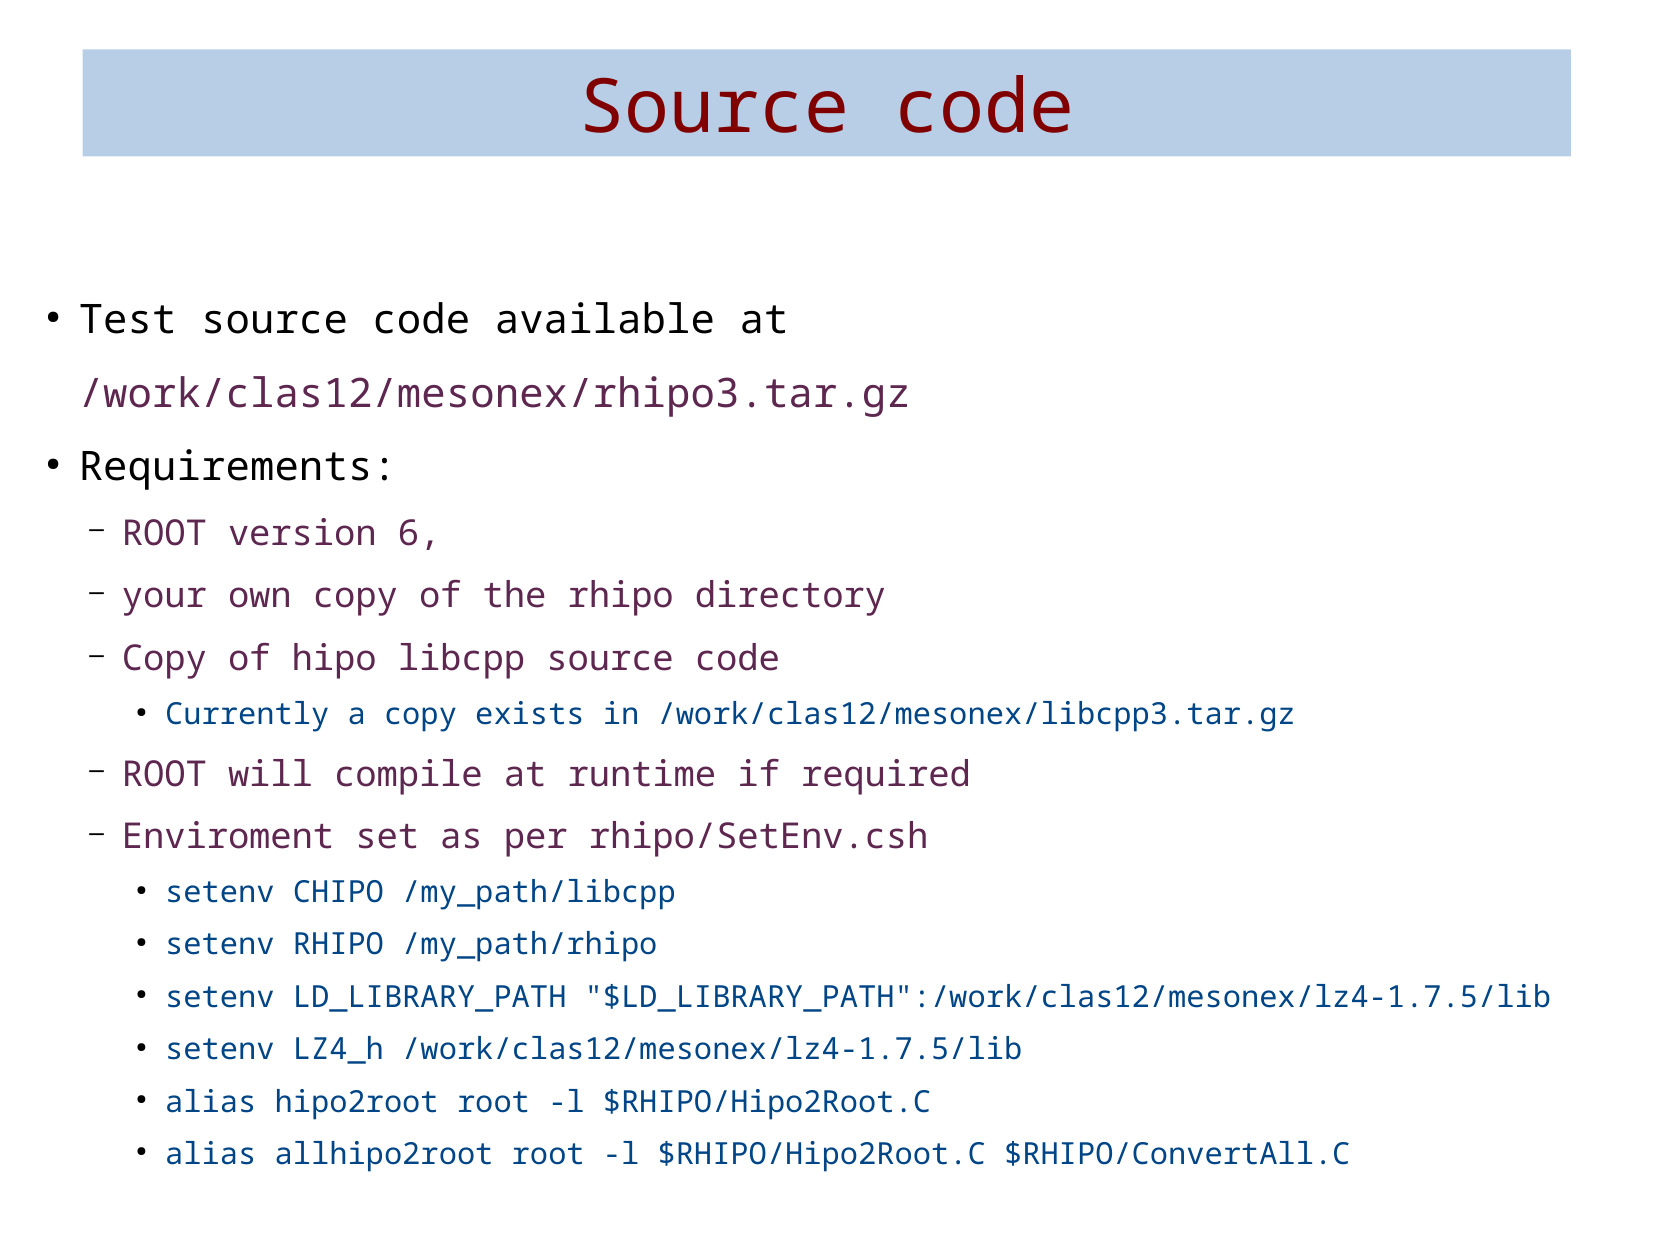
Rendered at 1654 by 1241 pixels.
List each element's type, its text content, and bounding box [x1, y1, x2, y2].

list Test source code available at /work/clas12/mesonex/rhipo3.tar.gz Requirements: ROOT version 6, your own copy of the rhipo directory Copy of hipo libcpp source code Currently a copy exists in /work/clas12/mesonex/libcpp3.tar.gz ROOT will compile at runtime if required Enviroment set as per rhipo/SetEnv.csh setenv CHIPO /my_path/libcpp setenv RHIPO /my_path/rhipo setenv LD_LIBRARY_PATH "$LD_LIBRARY_PATH":/work/clas12/mesonex/lz4-1.7.5/lib setenv LZ4_h /work/clas12/mesonex/lz4-1.7.5/lib alias hipo2root root -l $RHIPO/Hipo2Root.C alias allhipo2root root -l $RHIPO/Hipo2Root.C $RHIPO/ConvertAll.C [35, 290, 1642, 1182]
title Source code [82, 49, 1571, 157]
